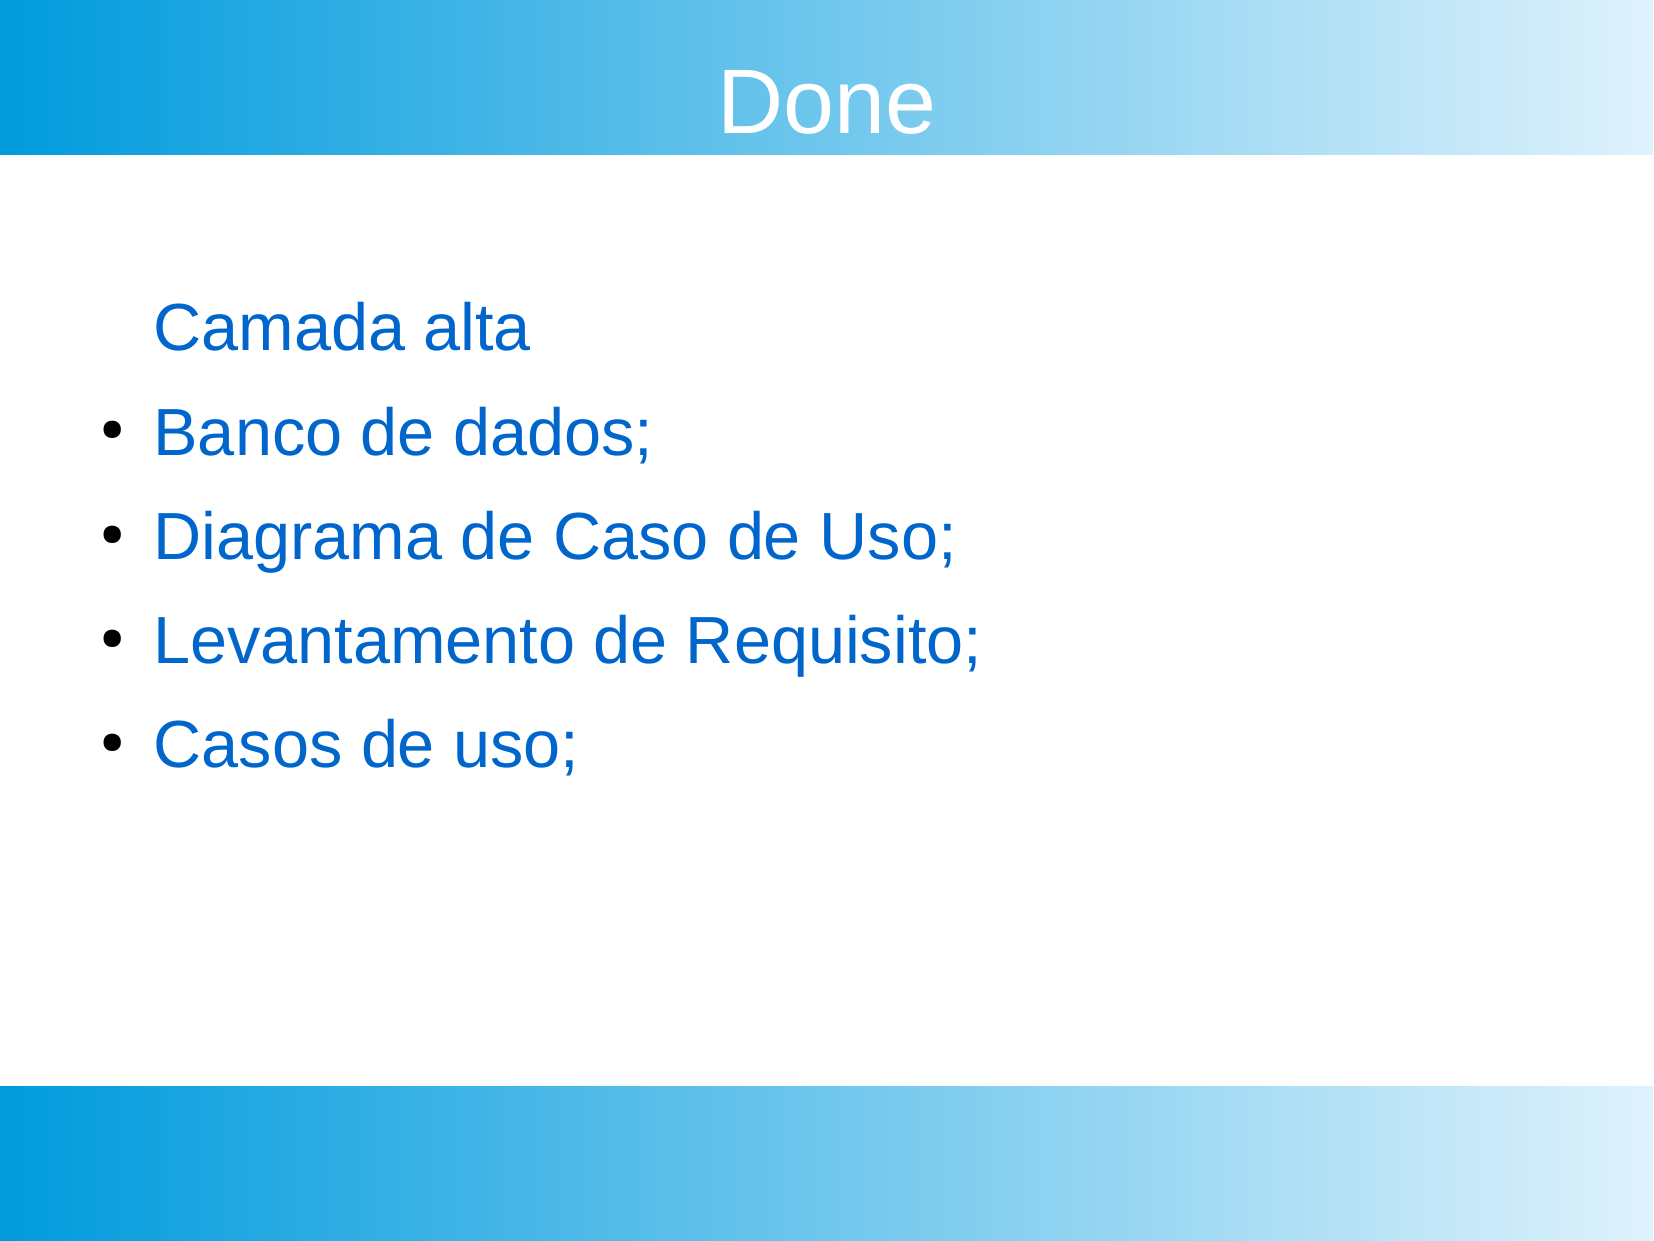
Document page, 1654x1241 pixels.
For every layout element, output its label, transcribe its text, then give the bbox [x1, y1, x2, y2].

title Done [82, 49, 1571, 155]
list Camada alta Banco de dados; Diagrama de Caso de Uso; Levantamento de Requisito; Casos de uso; [82, 290, 1571, 1010]
